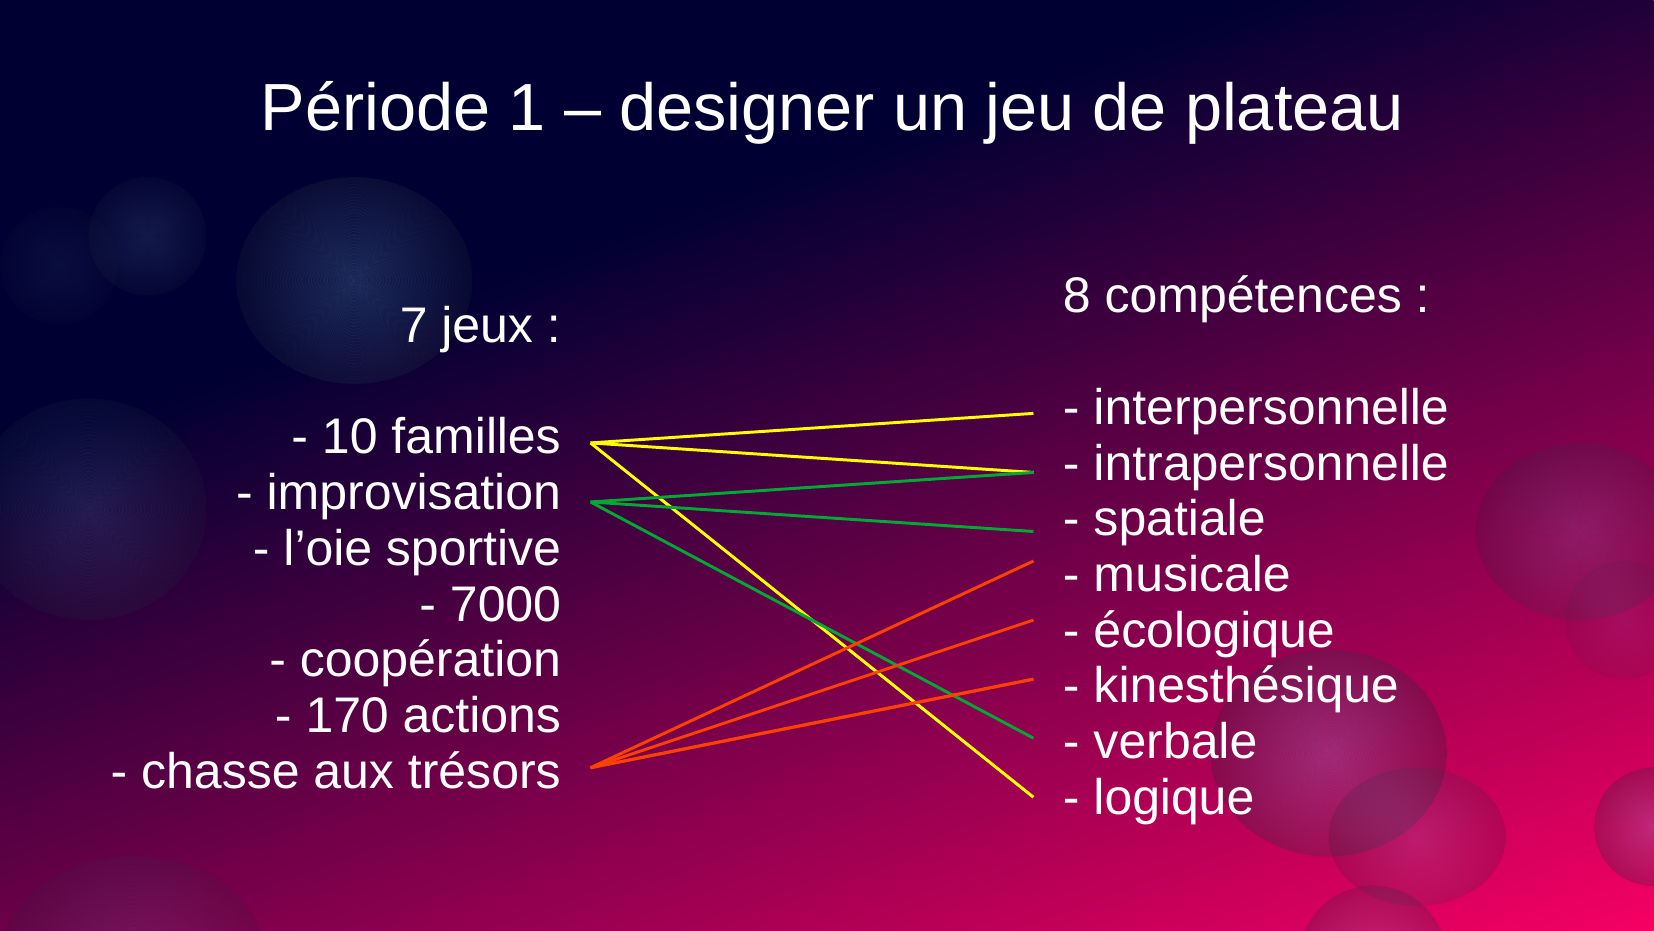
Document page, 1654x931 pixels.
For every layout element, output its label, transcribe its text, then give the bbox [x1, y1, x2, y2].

title Période 1 – designer un jeu de plateau [88, 29, 1577, 185]
text_box 8 compétences : - interpersonnelle - intrapersonnelle - spatiale - musicale - écologique - kinesthésique - verbale - logique [1062, 267, 1536, 825]
subtitle 7 jeux : - 10 familles - improvisation - l’oie sportive - 7000 - coopération - 170 actions - chasse aux trésors [88, 297, 562, 799]
